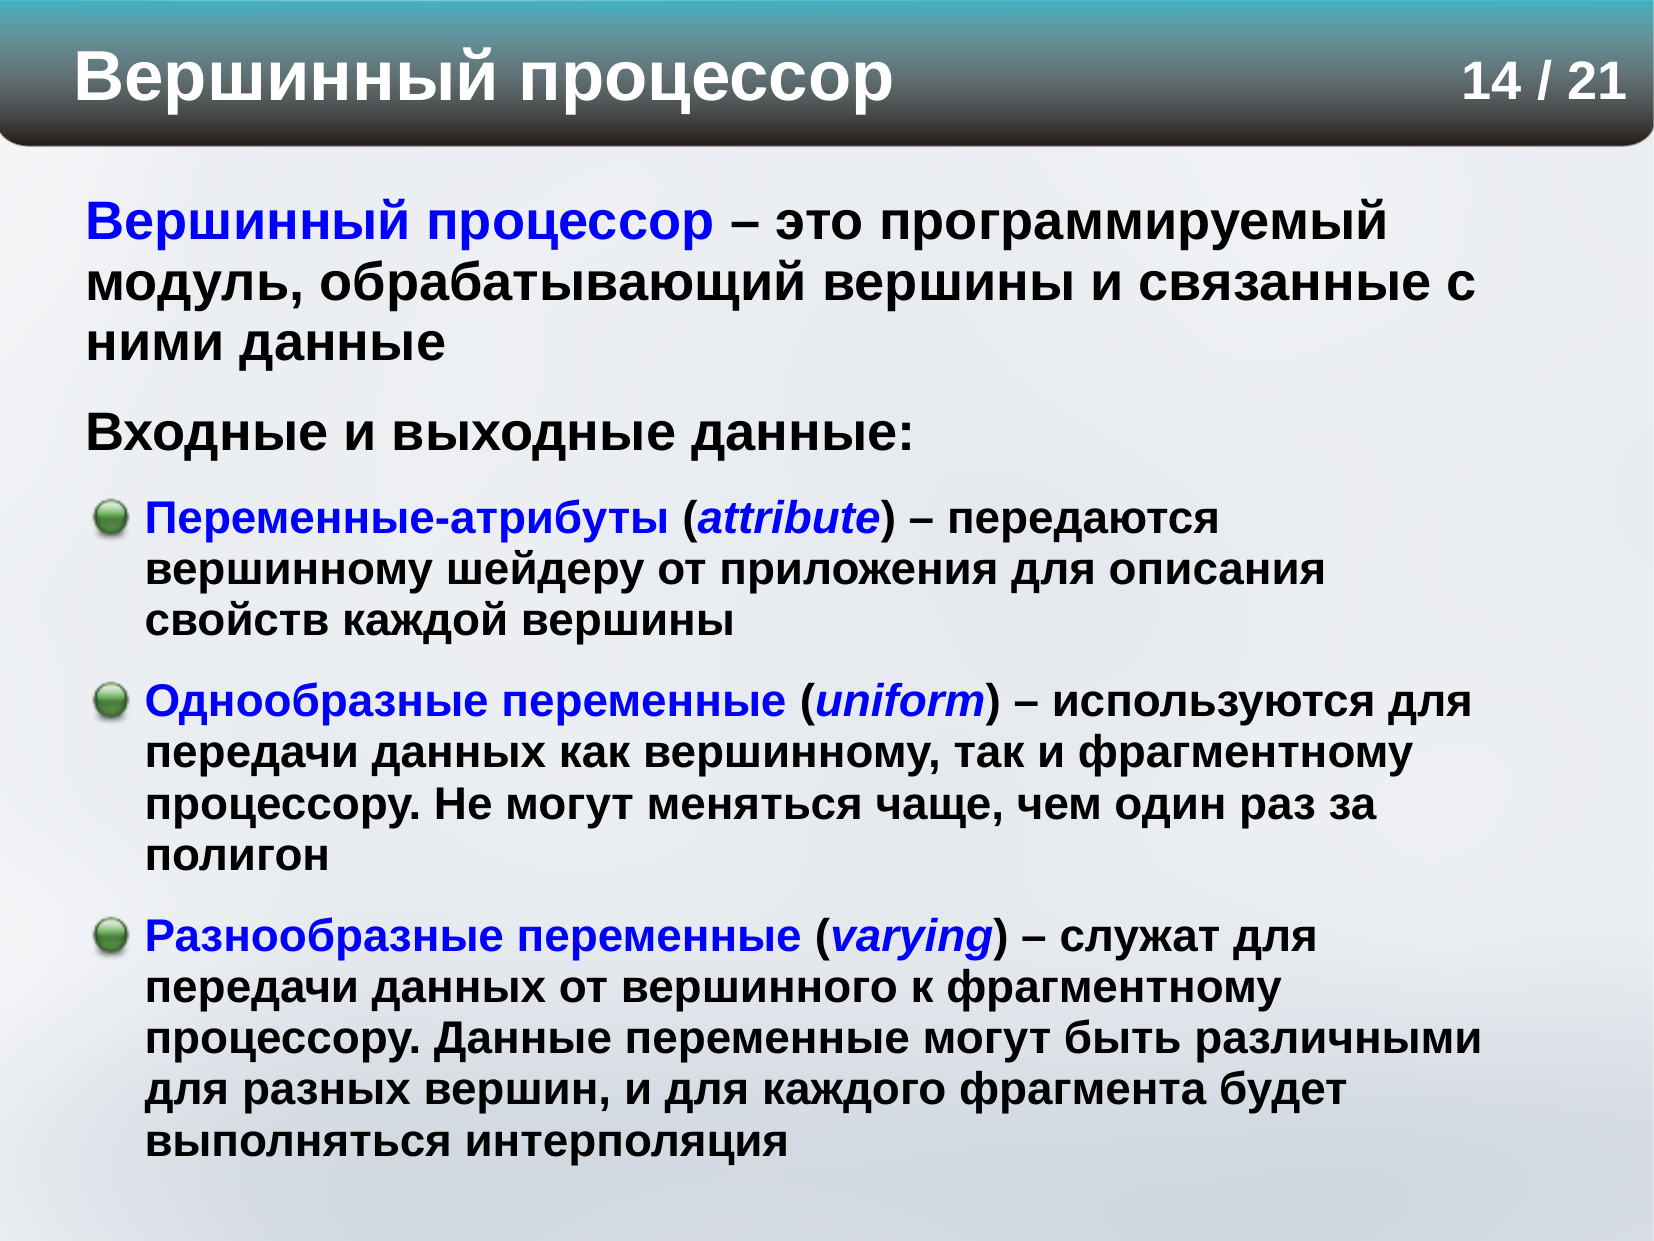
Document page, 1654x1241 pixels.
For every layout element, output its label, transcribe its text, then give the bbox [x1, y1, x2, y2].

text_box <номер> / 21 [1446, 42, 1654, 119]
picture [0, 0, 1654, 1241]
text_box Вершинный процессор [59, 29, 1418, 124]
text_box Вершинный процессор – это программируемый модуль, обрабатывающий вершины и связанные с ними данные Входные и выходные данные: Переменные-атрибуты (attribute) – передаются вершинному шейдеру от приложения для описания свойств каждой вершины Однообразные переменные (uniform) – используются для передачи данных как вершинному, так и фрагментному процессору. Не могут меняться чаще, чем один раз за полигон Разнообразные переменные (varying) – служат для передачи данных от вершинного к фрагментному процессору. Данные переменные могут быть различными для разных вершин, и для каждого фрагмента будет выполняться интерполяция [70, 183, 1506, 1174]
